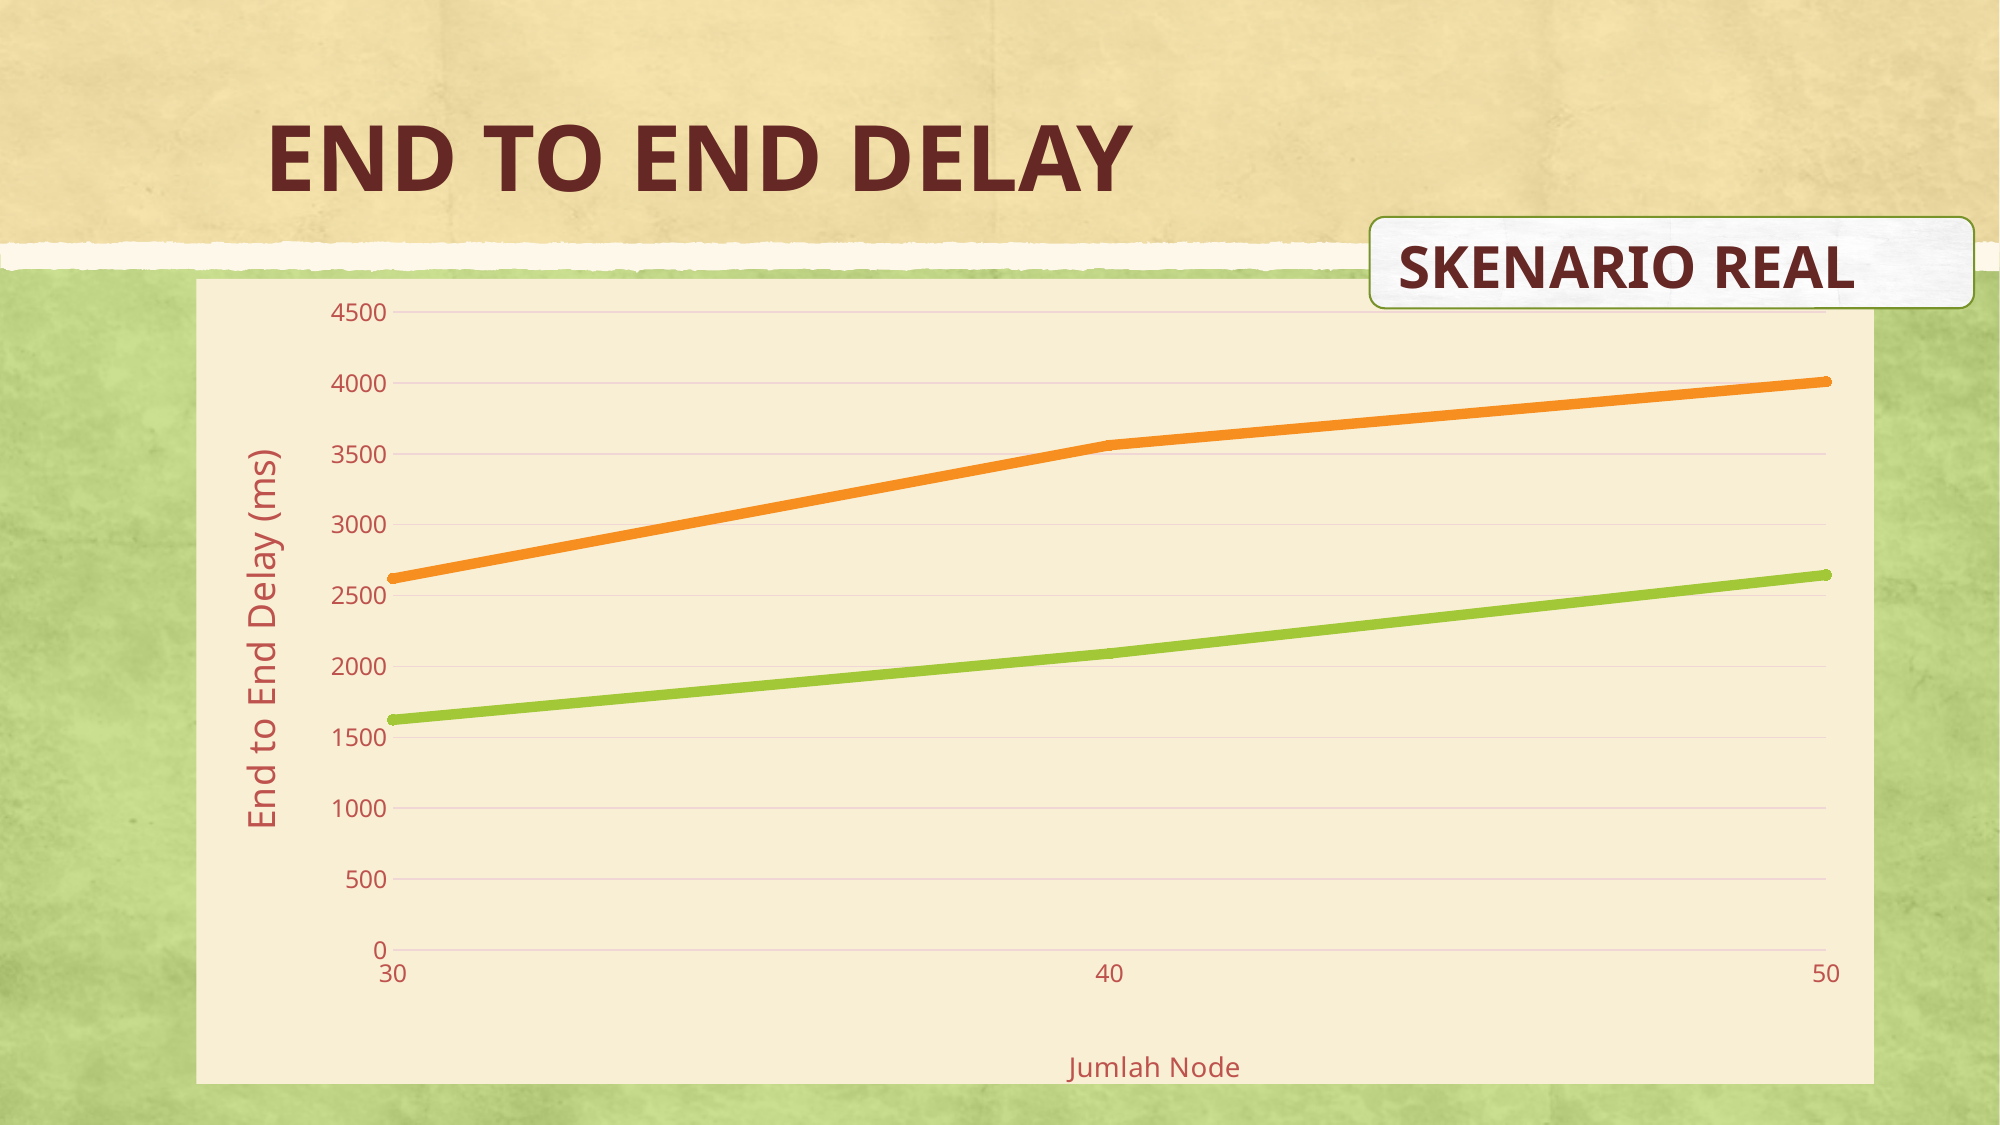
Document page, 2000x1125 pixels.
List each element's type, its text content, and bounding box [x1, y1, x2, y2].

picture [0, 0, 2000, 249]
chart [196, 278, 1874, 1094]
text_box SKENARIO REAL [1383, 222, 1973, 308]
text_box [1369, 216, 1971, 309]
title END TO END DELAY [249, 31, 1750, 219]
